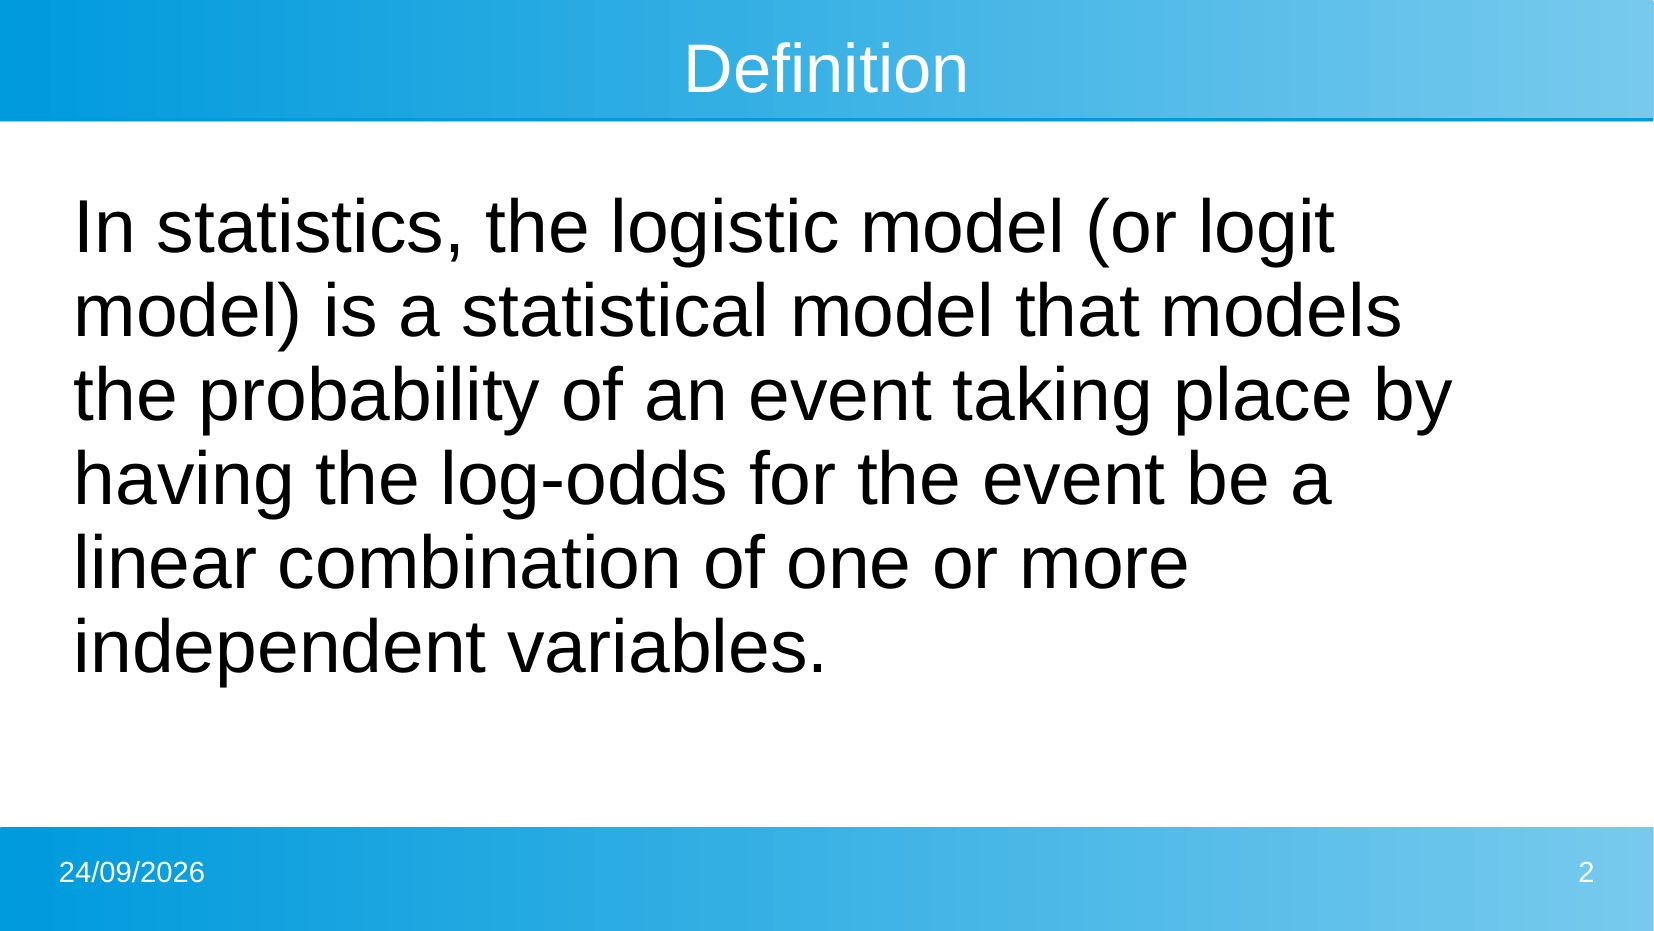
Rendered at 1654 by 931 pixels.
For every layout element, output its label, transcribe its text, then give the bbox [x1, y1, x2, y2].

title Definition [59, 29, 1595, 108]
text_box In statistics, the logistic model (or logit model) is a statistical model that models the probability of an event taking place by having the log-odds for the event be a linear combination of one or more independent variables. [59, 177, 1536, 696]
